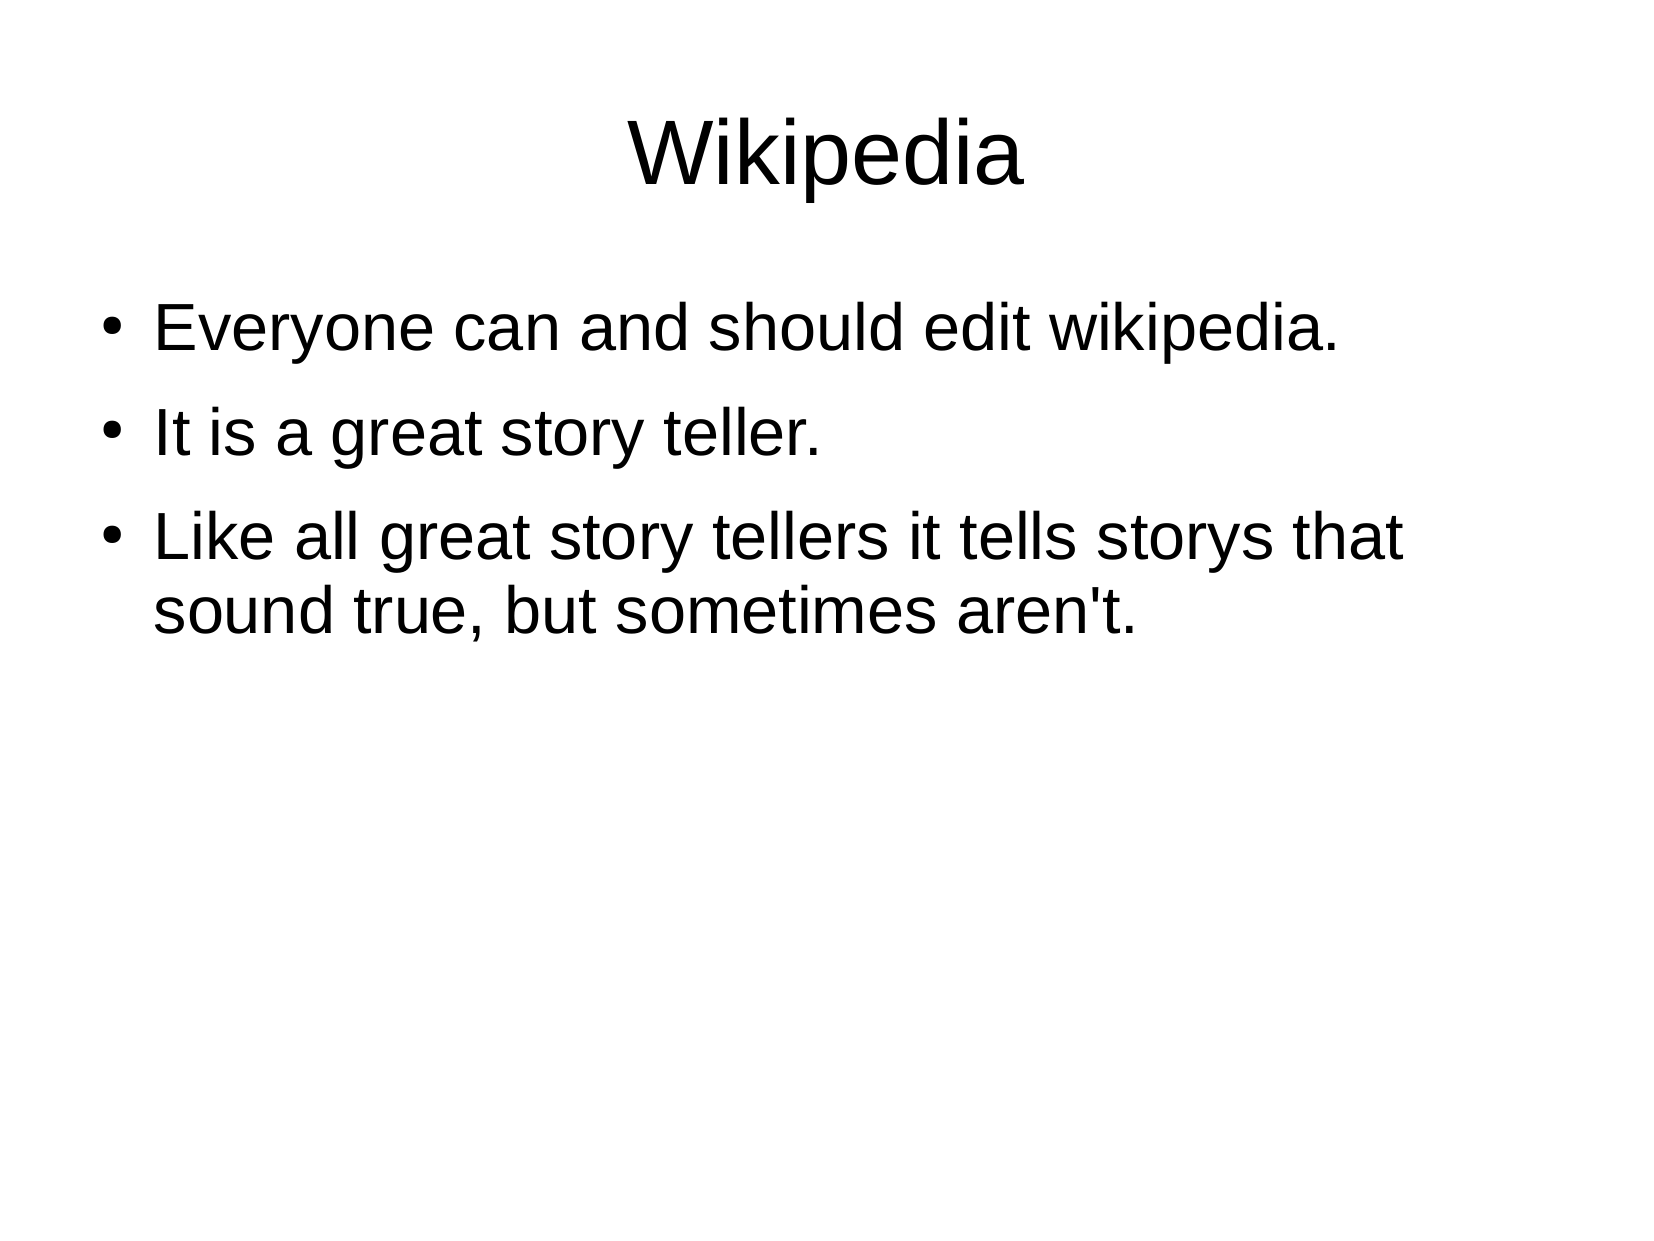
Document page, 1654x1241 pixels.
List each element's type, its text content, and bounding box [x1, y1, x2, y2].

title Wikipedia [82, 49, 1571, 257]
list Everyone can and should edit wikipedia. It is a great story teller. Like all great story tellers it tells storys that sound true, but sometimes aren't. [82, 290, 1571, 1010]
